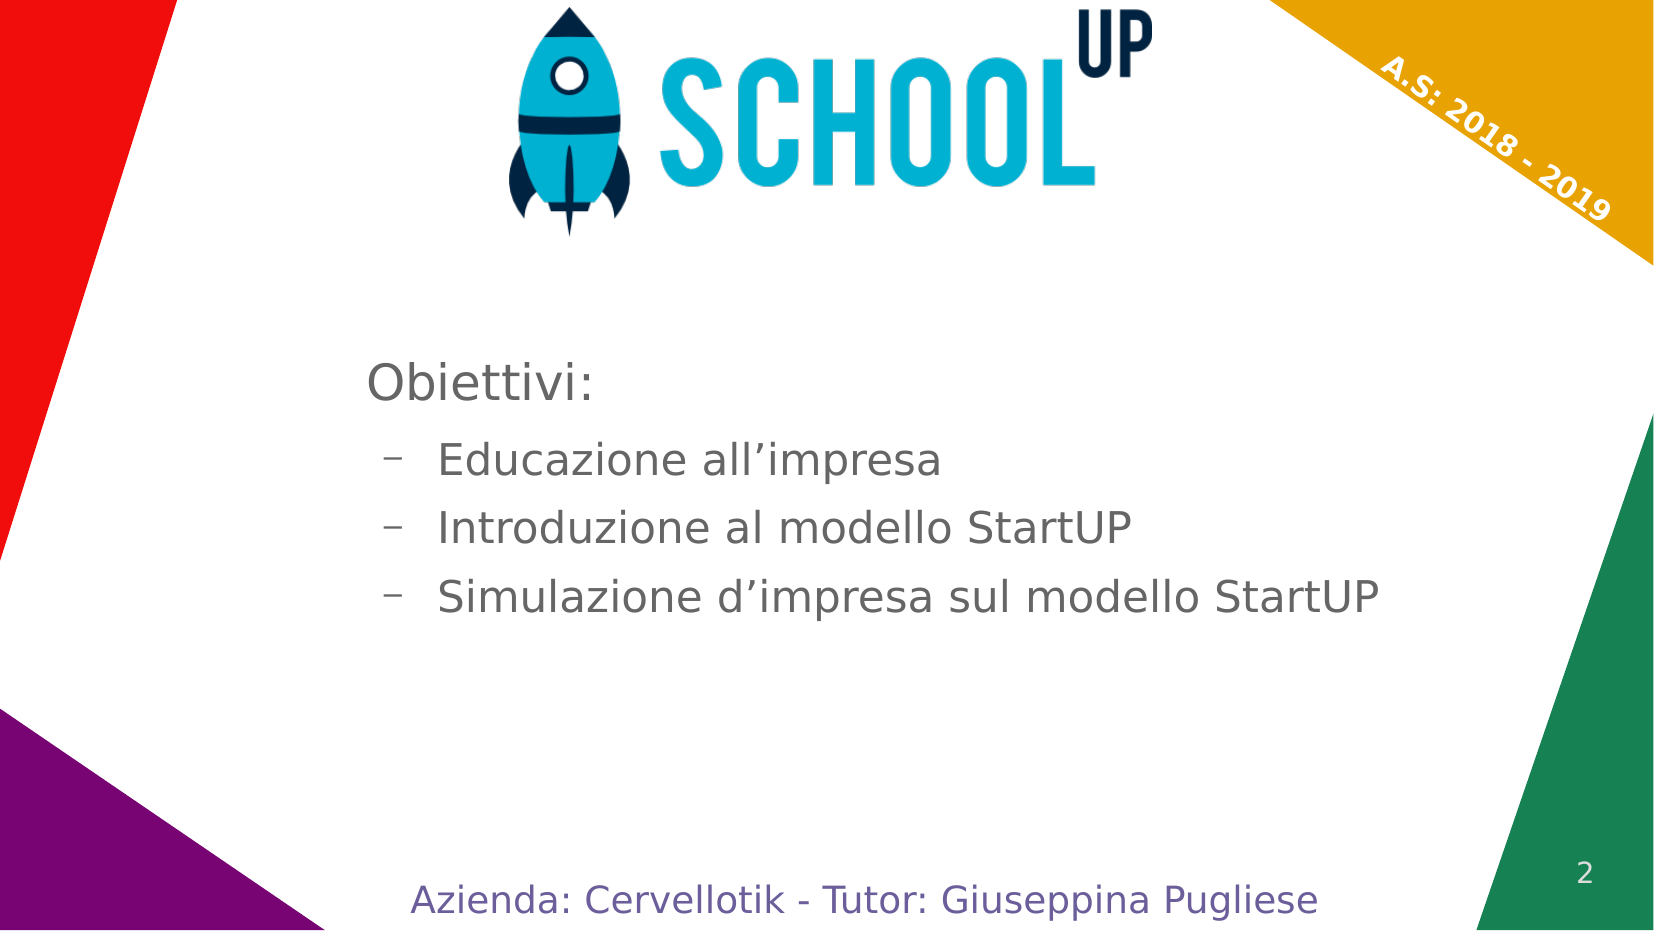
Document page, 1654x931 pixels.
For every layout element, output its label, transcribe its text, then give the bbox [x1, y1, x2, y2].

text_box Azienda: Cervellotik - Tutor: Giuseppina Pugliese [324, 871, 1447, 931]
list Obiettivi: Educazione all’impresa Introduzione al modello StartUP Simulazione d’impresa sul modello StartUP [295, 354, 1447, 709]
picture [509, 7, 1152, 237]
text_box A.S: 2018 - 2019 [1278, 0, 1645, 286]
